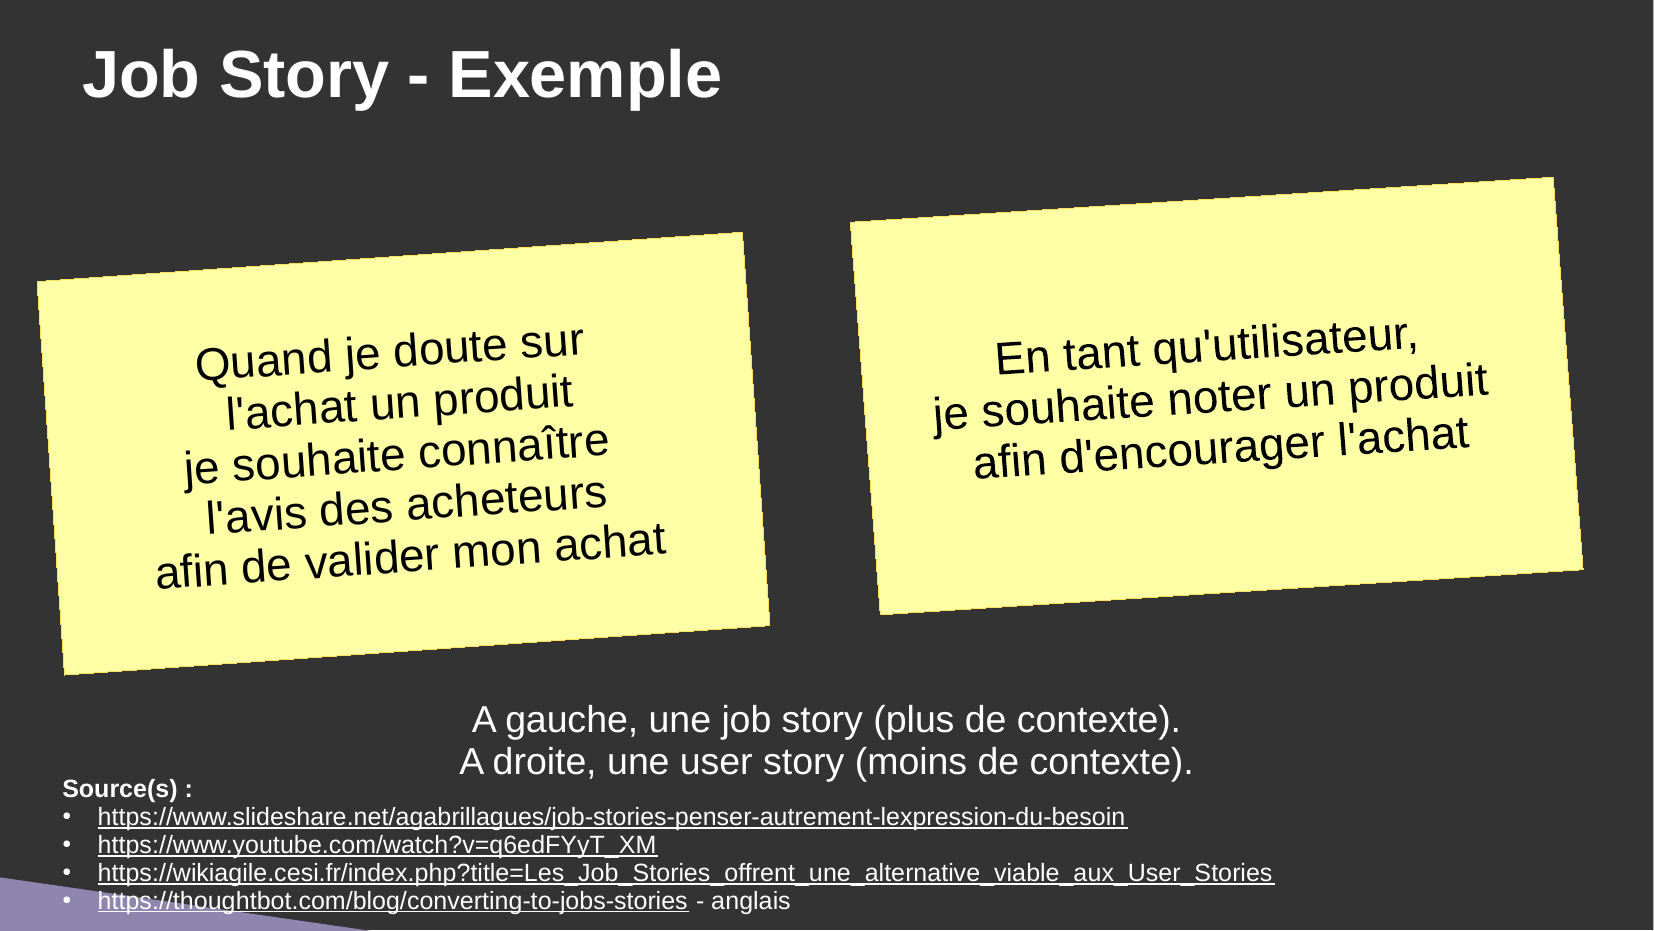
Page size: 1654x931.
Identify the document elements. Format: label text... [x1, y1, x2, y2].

text_box A gauche, une job story (plus de contexte). A droite, une user story (moins de contexte). [410, 691, 1244, 767]
text_box Quand je doute sur l'achat un produit je souhaite connaître l'avis des acheteurs afin de valider mon achat [37, 232, 770, 676]
text_box En tant qu'utilisateur, je souhaite noter un produit afin d'encourager l'achat [850, 177, 1584, 615]
text_box Source(s) : https://www.slideshare.net/agabrillagues/job-stories-penser-autrement-lexpression-du-besoin https://www.youtube.com/watch?v=q6edFYyT_XM https://wikiagile.cesi.fr/index.php?title=Les_Job_Stories_offrent_une_alternative_viable_aux_User_Stories https://thoughtbot.com/blog/converting-to-jobs-stories - anglais [47, 767, 1533, 923]
title Job Story - Exemple [82, 37, 1571, 122]
text_box [0, 877, 372, 931]
